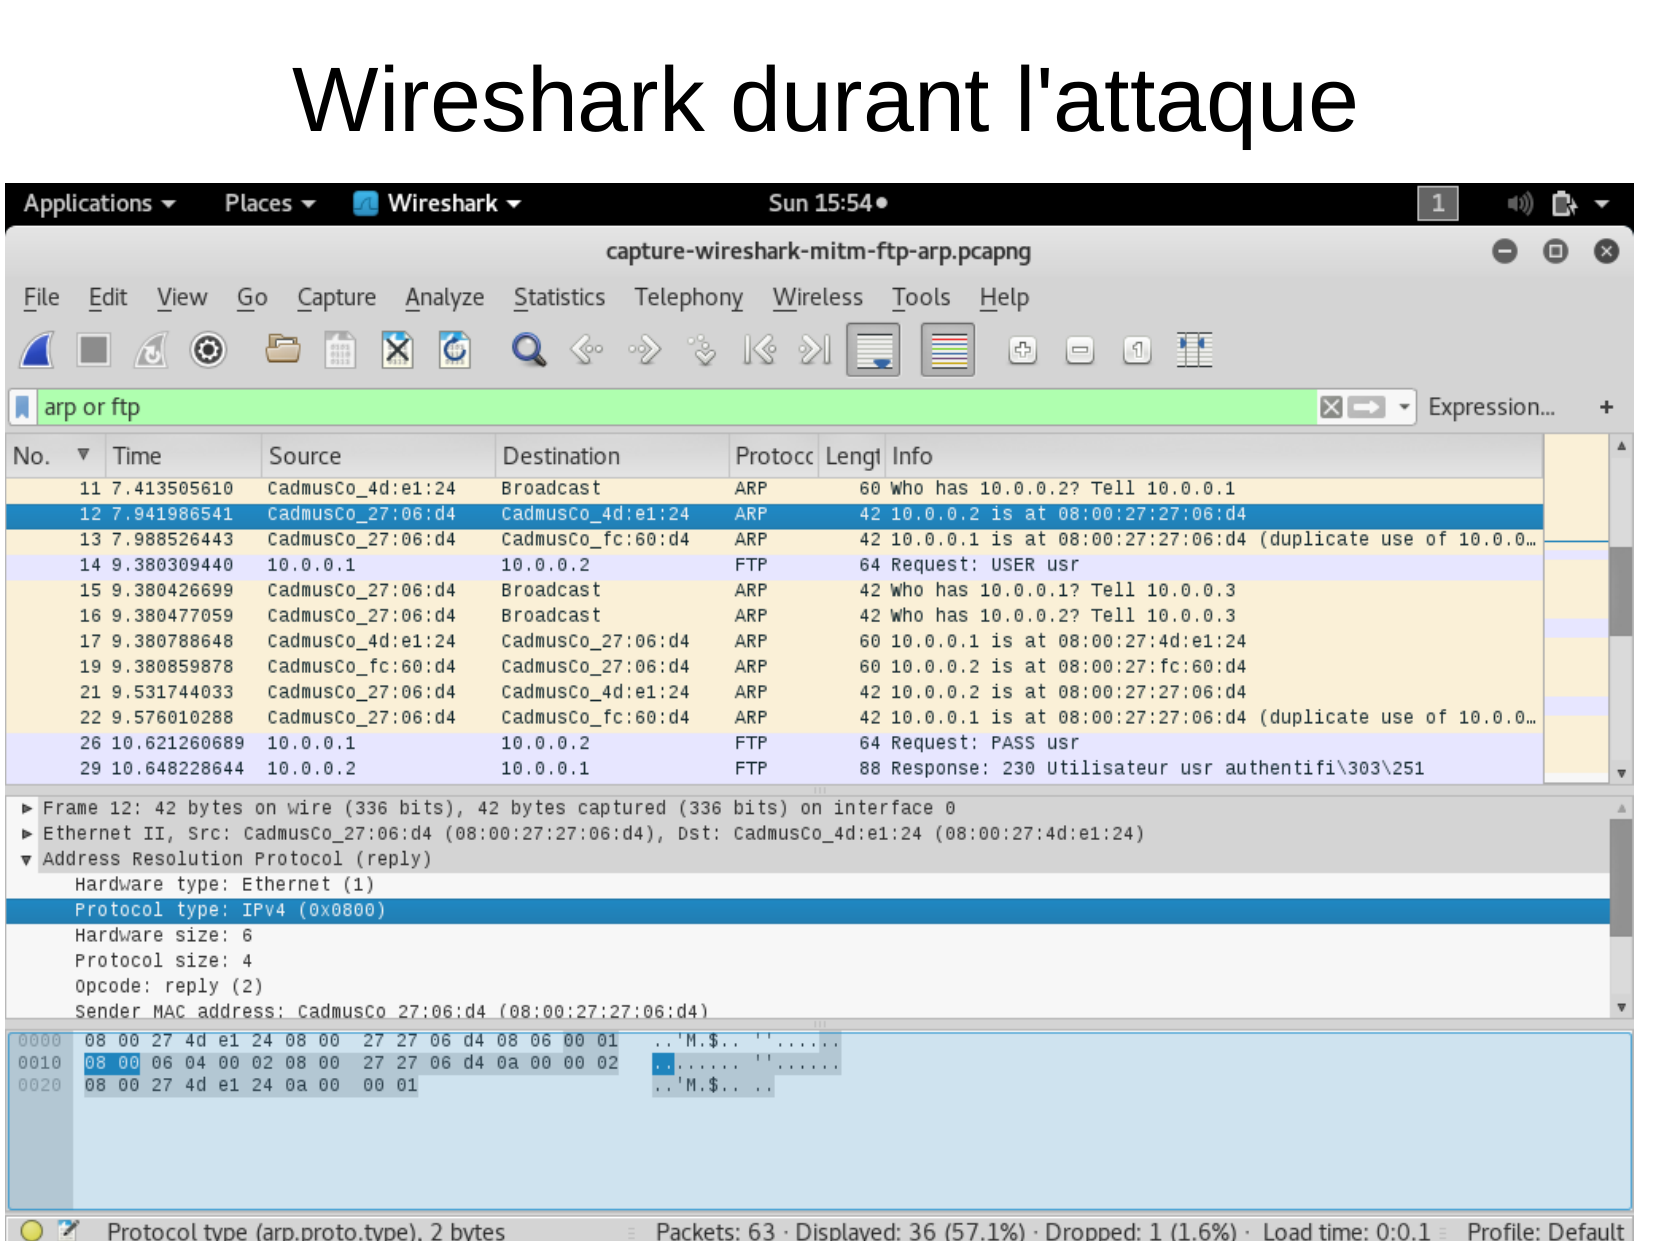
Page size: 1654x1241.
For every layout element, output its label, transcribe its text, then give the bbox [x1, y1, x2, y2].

picture [5, 183, 1634, 1241]
title Wireshark durant l'attaque [82, 0, 1571, 183]
